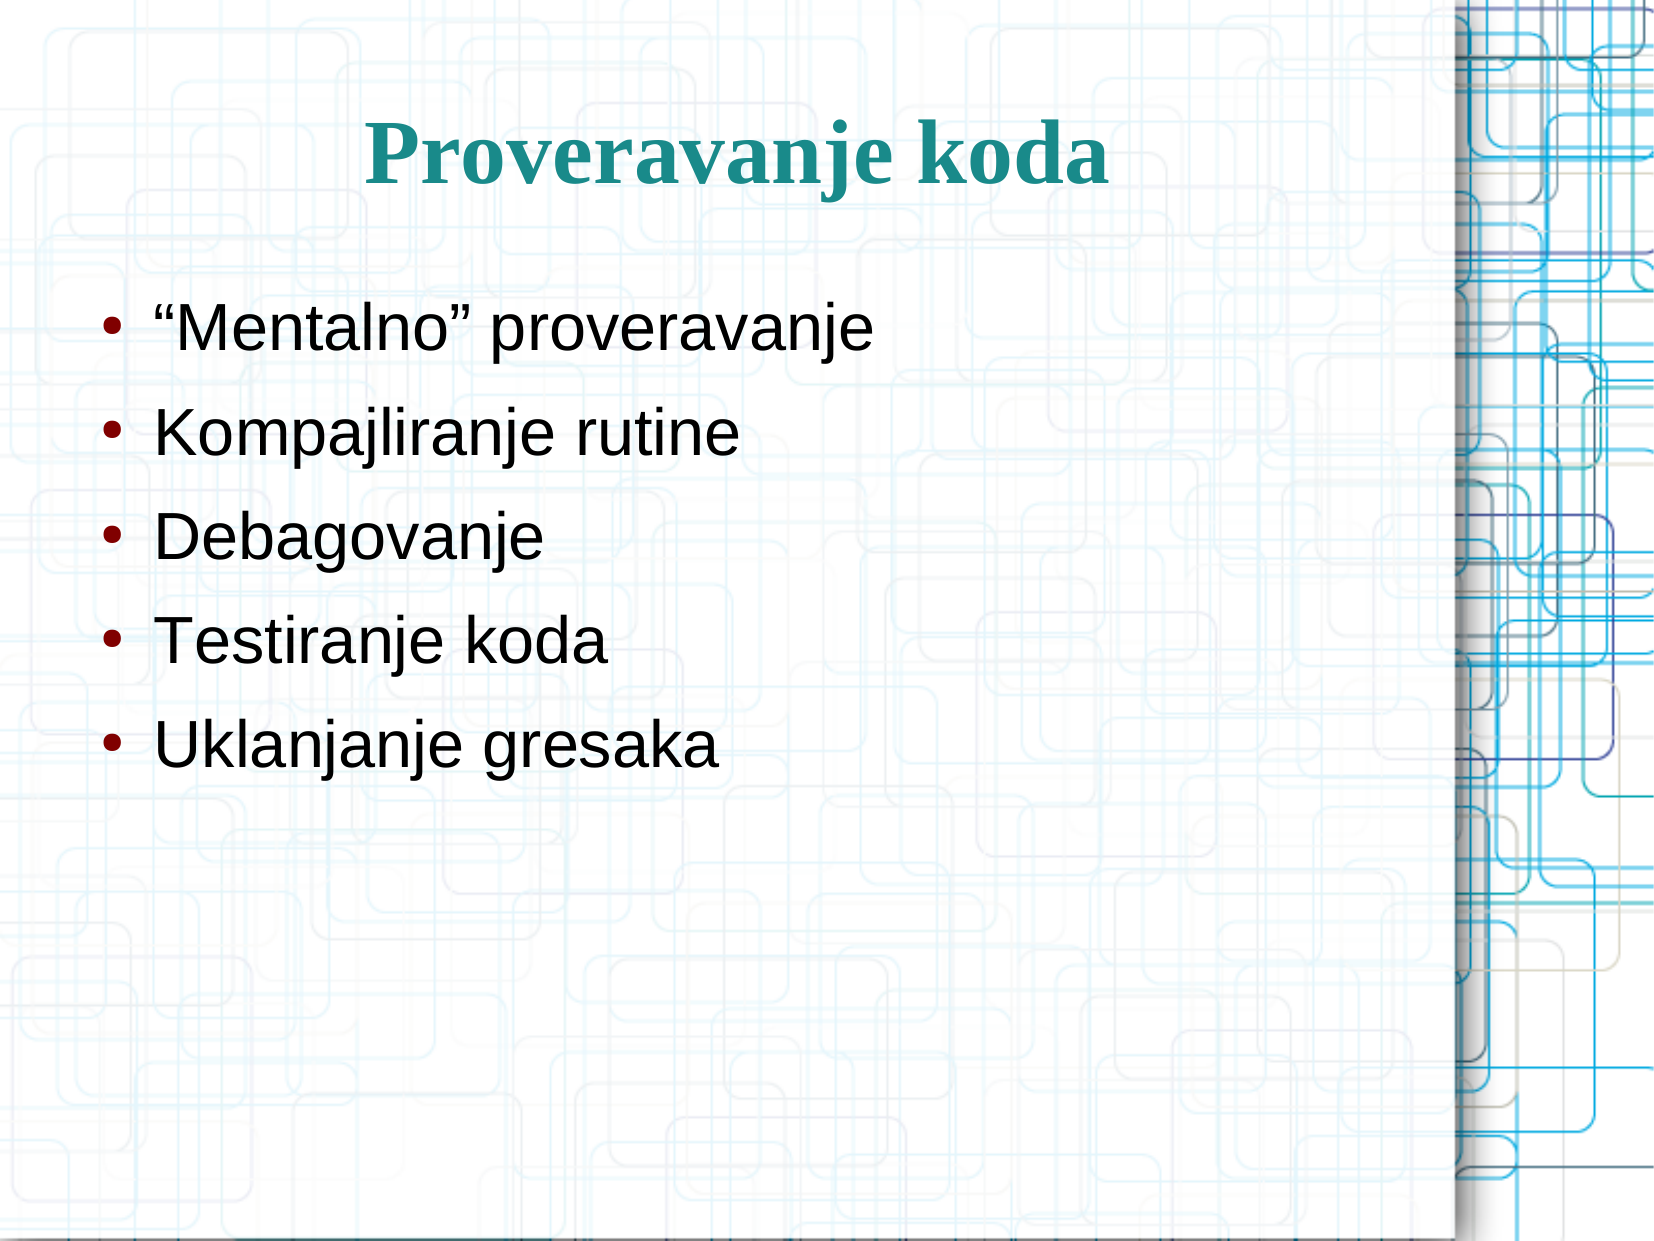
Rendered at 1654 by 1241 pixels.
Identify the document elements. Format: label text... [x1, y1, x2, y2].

list “Mentalno” proveravanje Kompajliranje rutine Debagovanje Testiranje koda Uklanjanje gresaka [82, 290, 1418, 1109]
picture [0, 0, 1654, 1241]
title Proveravanje koda [59, 49, 1418, 257]
